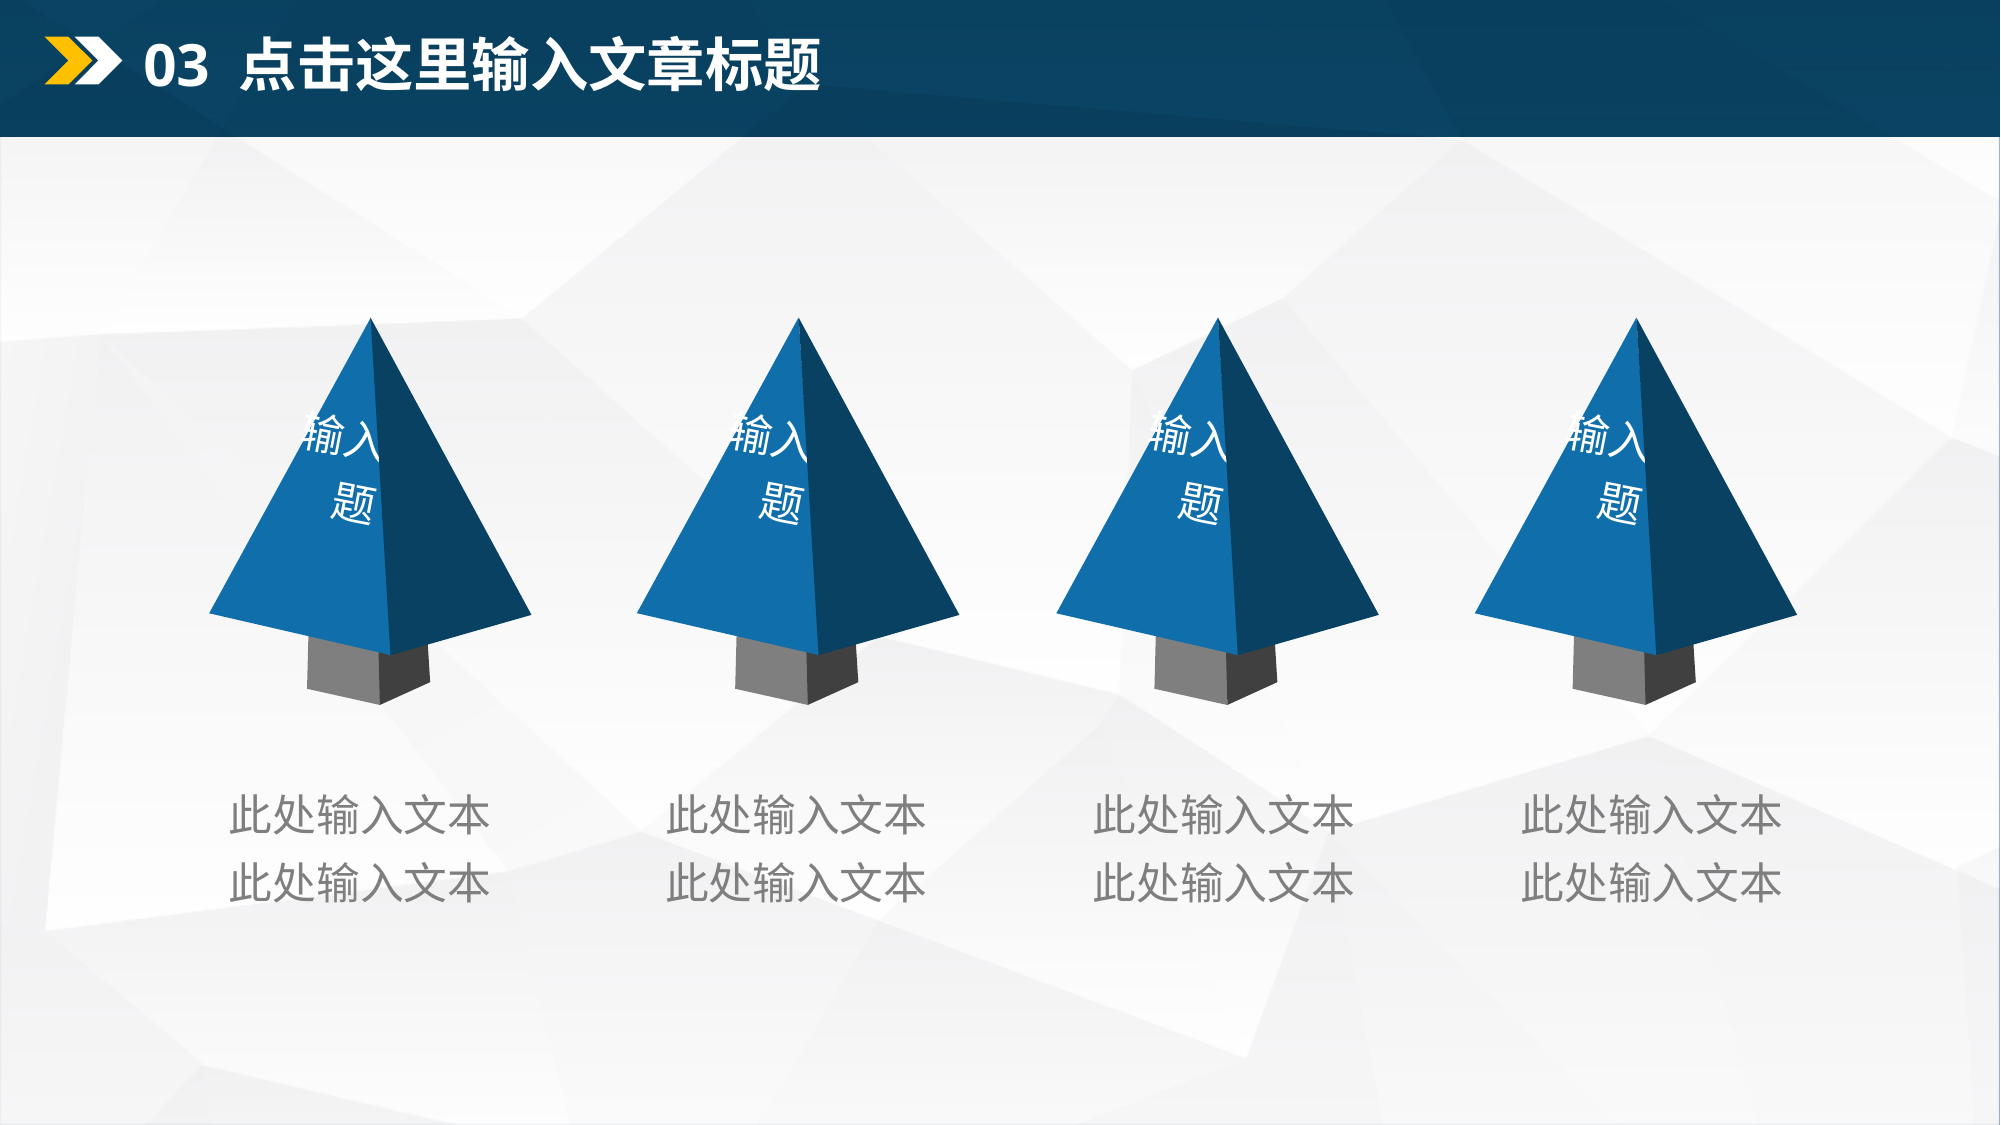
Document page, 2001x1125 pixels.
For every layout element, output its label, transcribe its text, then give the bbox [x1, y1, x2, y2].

picture [0, 0, 2000, 1125]
text_box 此处输入文本 此处输入文本 [633, 764, 960, 916]
text_box [1572, 317, 1798, 706]
text_box [307, 317, 532, 706]
text_box [74, 36, 123, 85]
text_box [735, 317, 960, 706]
text_box [44, 36, 93, 85]
text_box 此处输入文本 此处输入文本 [1060, 764, 1388, 916]
text_box 输入标题 [209, 319, 390, 655]
text_box 输入标题 [1474, 318, 1656, 656]
text_box 03 点击这里输入文章标题 [128, 21, 837, 106]
text_box 此处输入文本 此处输入文本 [196, 764, 524, 916]
text_box [1154, 317, 1379, 706]
text_box 输入标题 [636, 318, 818, 655]
text_box 输入标题 [1056, 319, 1237, 655]
text_box 此处输入文本 此处输入文本 [1488, 764, 1816, 916]
